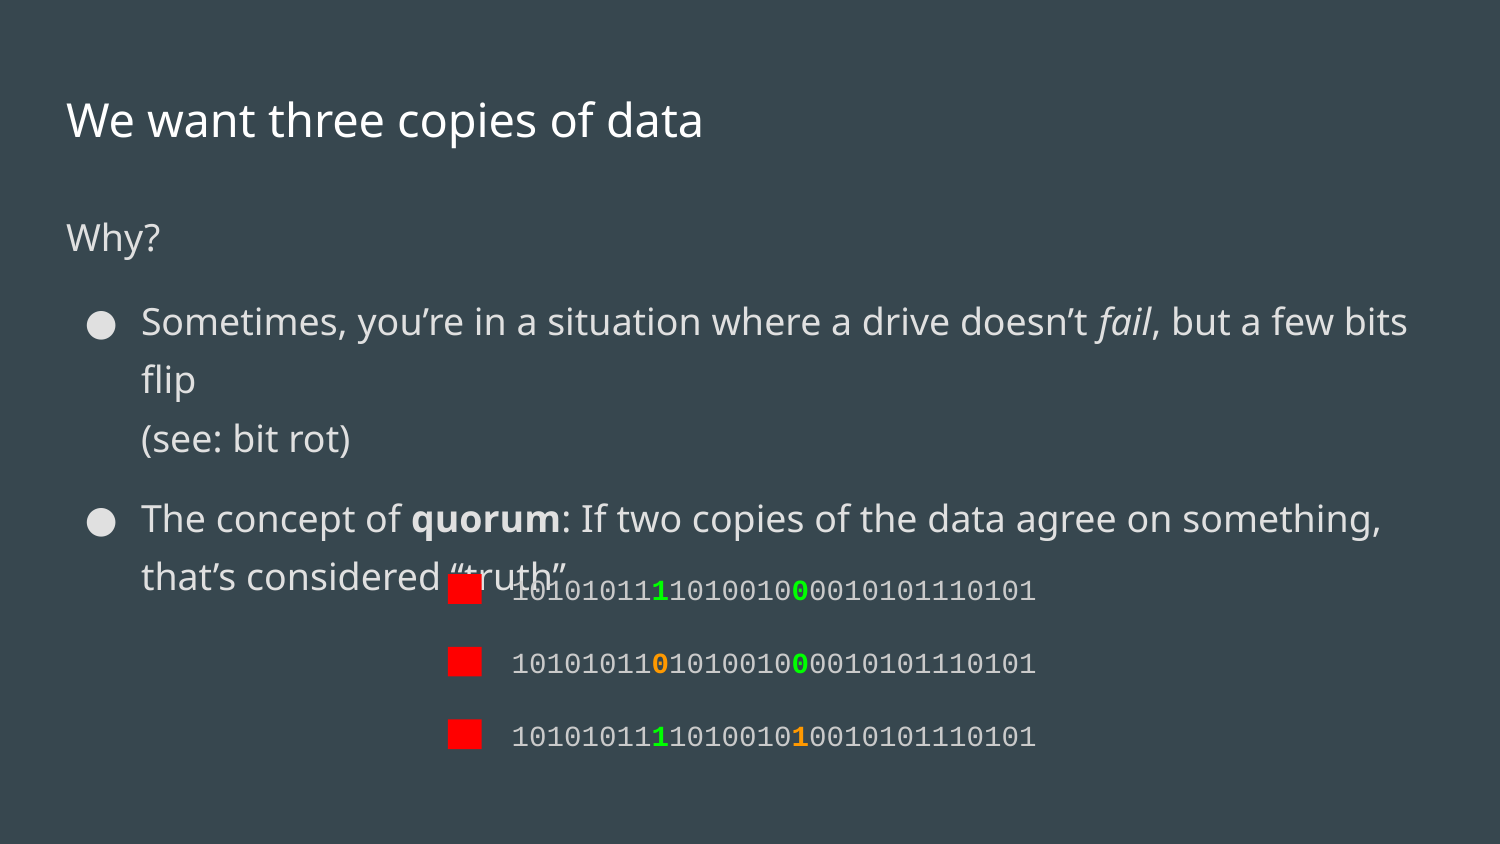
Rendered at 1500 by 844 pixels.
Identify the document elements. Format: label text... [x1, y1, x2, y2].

text_box 101010111101001010010101110101 [496, 703, 1053, 766]
text_box 101010111101001000010101110101 [496, 557, 1053, 620]
title We want three copies of data [51, 72, 1449, 167]
text_box [447, 719, 482, 750]
text_box [447, 646, 482, 677]
text_box [447, 574, 482, 604]
text_box 101010110101001000010101110101 [496, 630, 1053, 693]
list Why? Sometimes, you’re in a situation where a drive doesn’t fail, but a few bits flip (see: bit rot) The concept of quorum: If two copies of the data agree on something, that’s considered “truth” [51, 189, 1449, 750]
